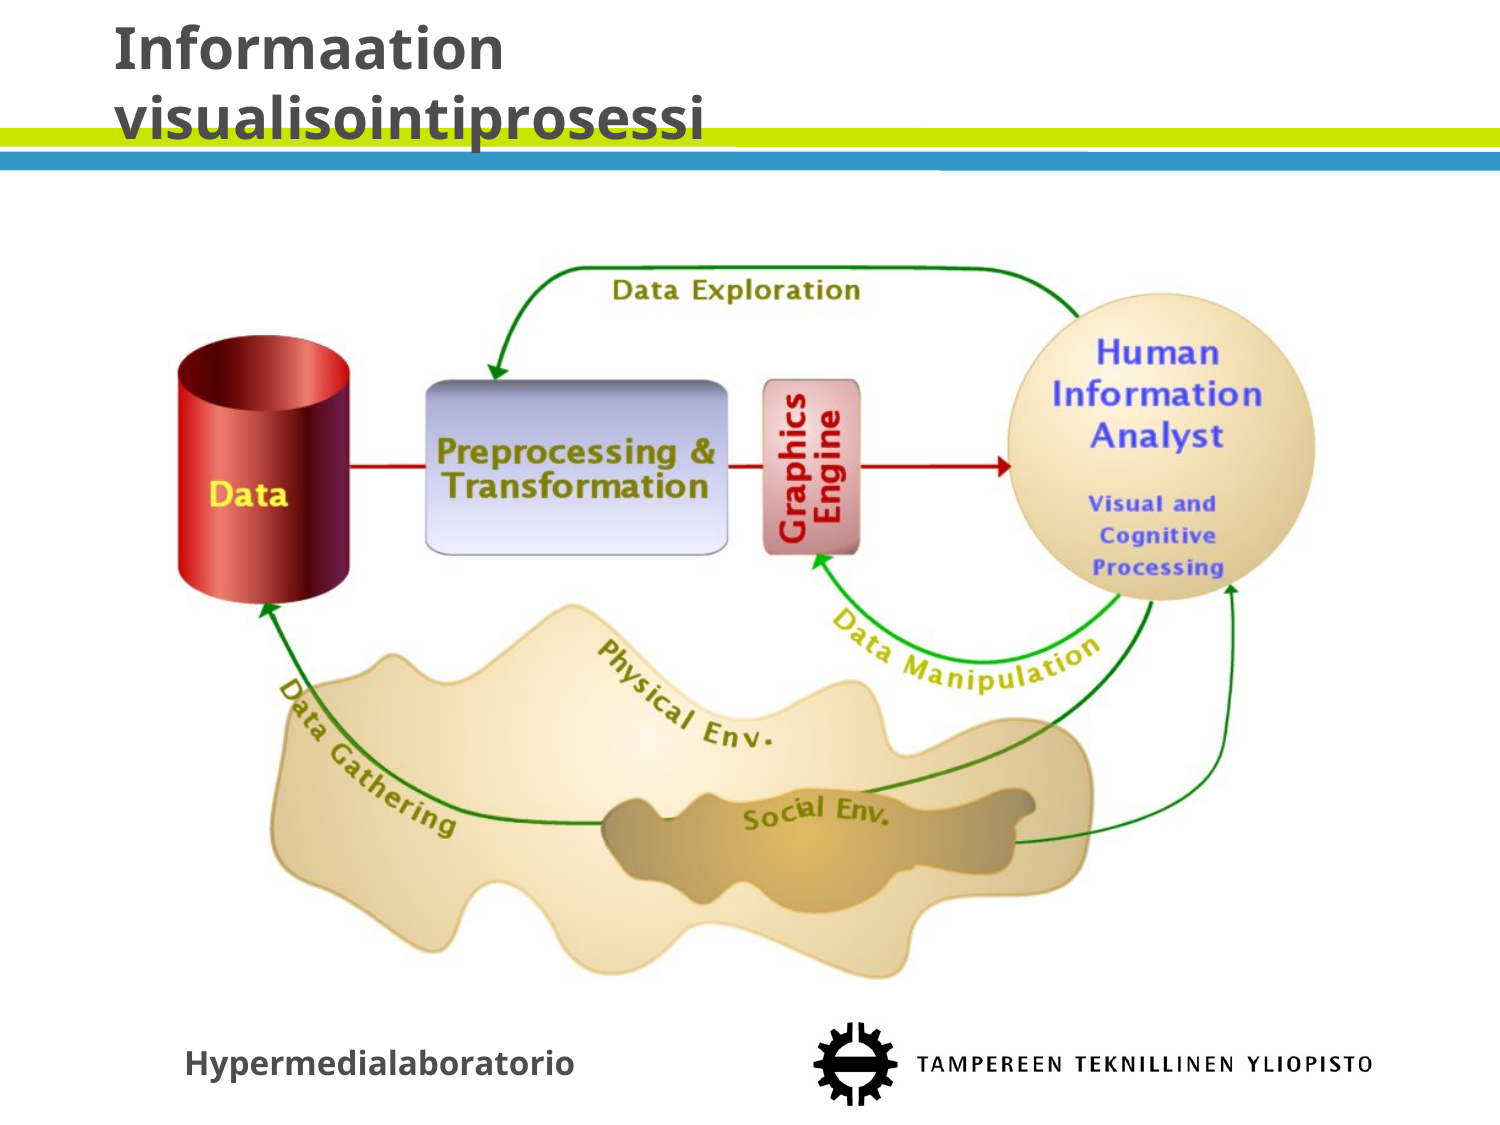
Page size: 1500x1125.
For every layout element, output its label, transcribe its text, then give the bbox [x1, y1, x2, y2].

picture [168, 236, 1329, 993]
picture [813, 1022, 1377, 1106]
title Informaation visualisointiprosessi [100, 3, 1100, 159]
